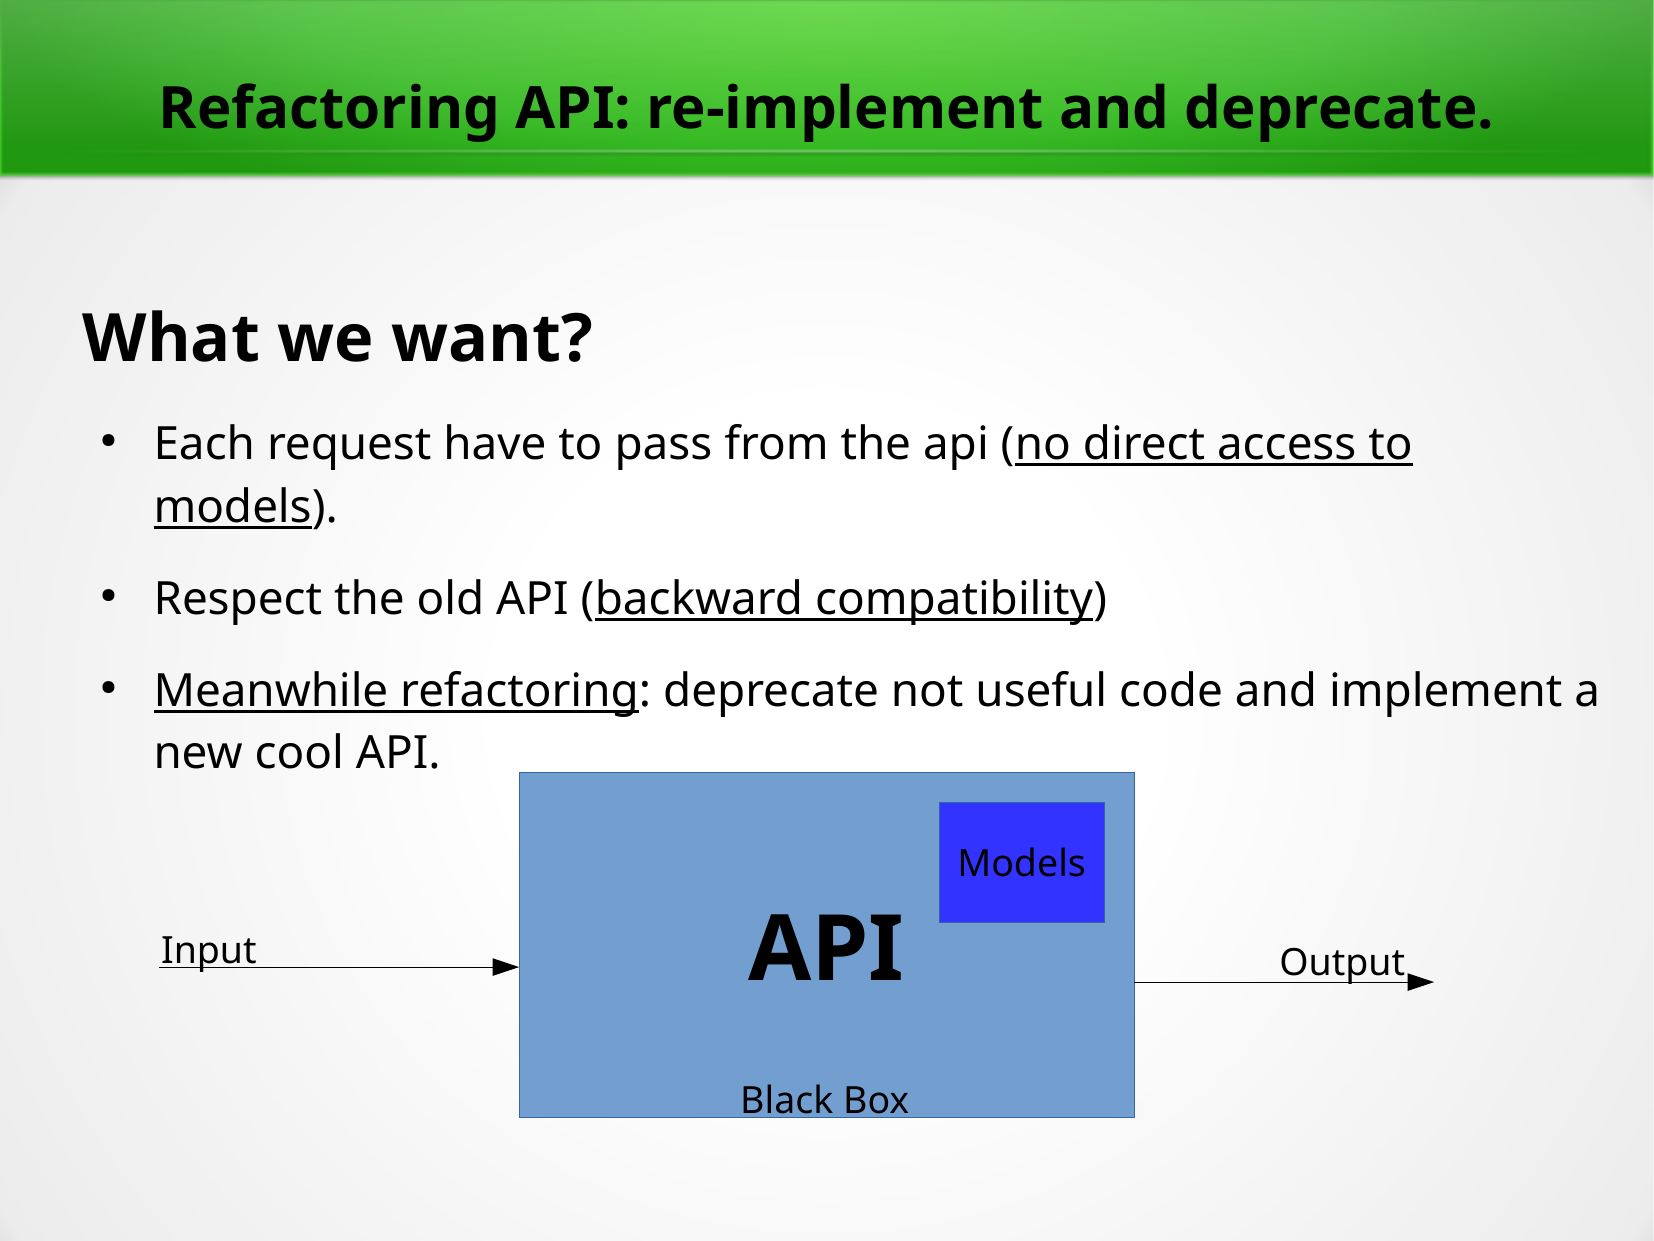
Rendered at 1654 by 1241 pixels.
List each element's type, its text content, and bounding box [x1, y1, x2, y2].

title Refactoring API: re-implement and deprecate. [82, 65, 1571, 146]
text_box Models [939, 802, 1105, 923]
list What we want? Each request have to pass from the api (no direct access to models). Respect the old API (backward compatibility) Meanwhile refactoring: deprecate not useful code and implement a new cool API. [82, 290, 1606, 1010]
picture [0, 0, 1654, 1241]
text_box API [519, 772, 1135, 1118]
text_box Black Box [725, 1066, 931, 1131]
text_box Input [146, 916, 274, 980]
text_box Output [1264, 928, 1420, 993]
